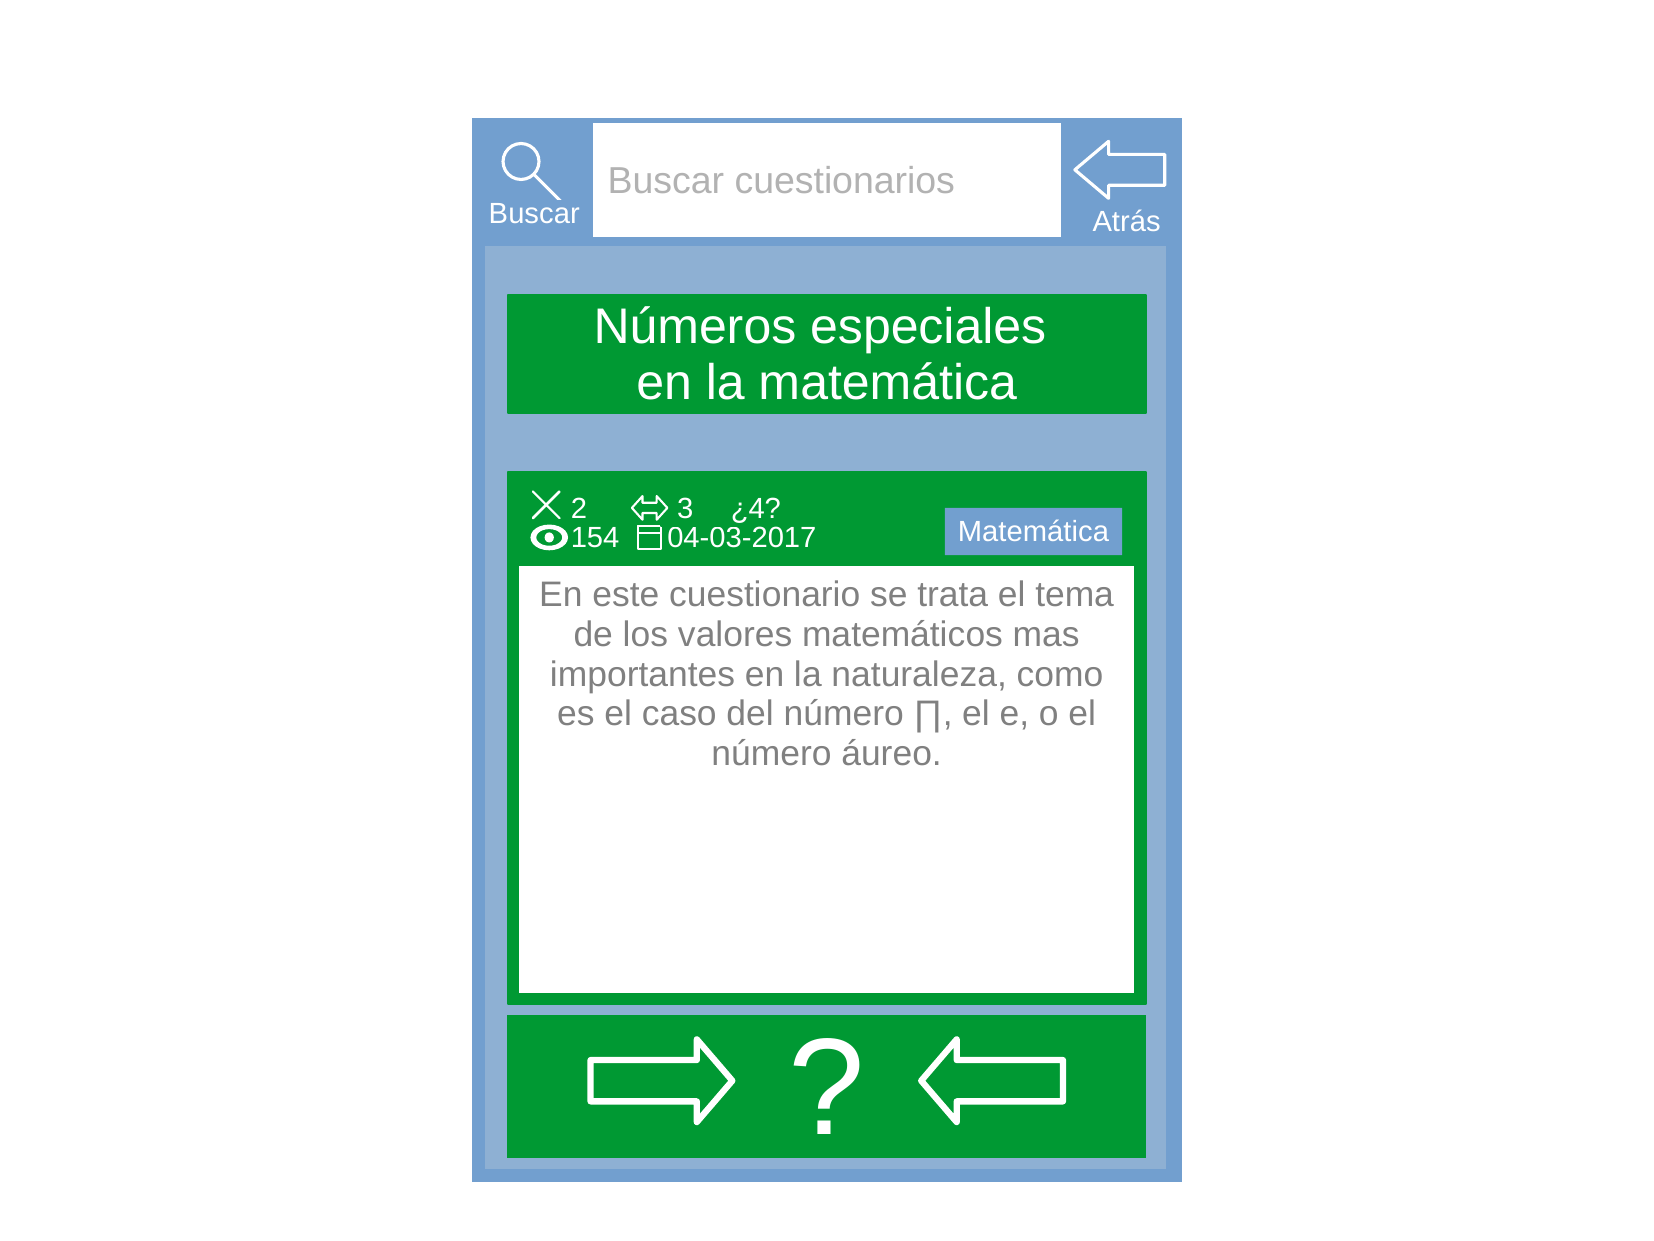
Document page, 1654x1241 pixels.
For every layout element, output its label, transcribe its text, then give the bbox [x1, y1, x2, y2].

text_box 154 [555, 519, 638, 556]
text_box 2 [555, 490, 638, 519]
text_box 04-03-2017 [655, 519, 833, 556]
text_box ? [507, 1015, 1146, 1158]
text_box 3 [661, 490, 738, 526]
text_box [472, 118, 1182, 1182]
text_box Buscar cuestionarios [590, 121, 1063, 240]
text_box Atrás [1074, 209, 1179, 233]
text_box Números especiales en la matemática [507, 295, 1146, 414]
text_box ¿4? [738, 490, 774, 526]
text_box 154 [555, 530, 563, 545]
text_box Buscar [485, 201, 584, 225]
text_box Matemática [944, 507, 1123, 556]
text_box En este cuestionario se trata el tema de los valores matemáticos mas importantes en la naturaleza, como es el caso del número ∏, el e, o el número áureo. [519, 566, 1134, 993]
